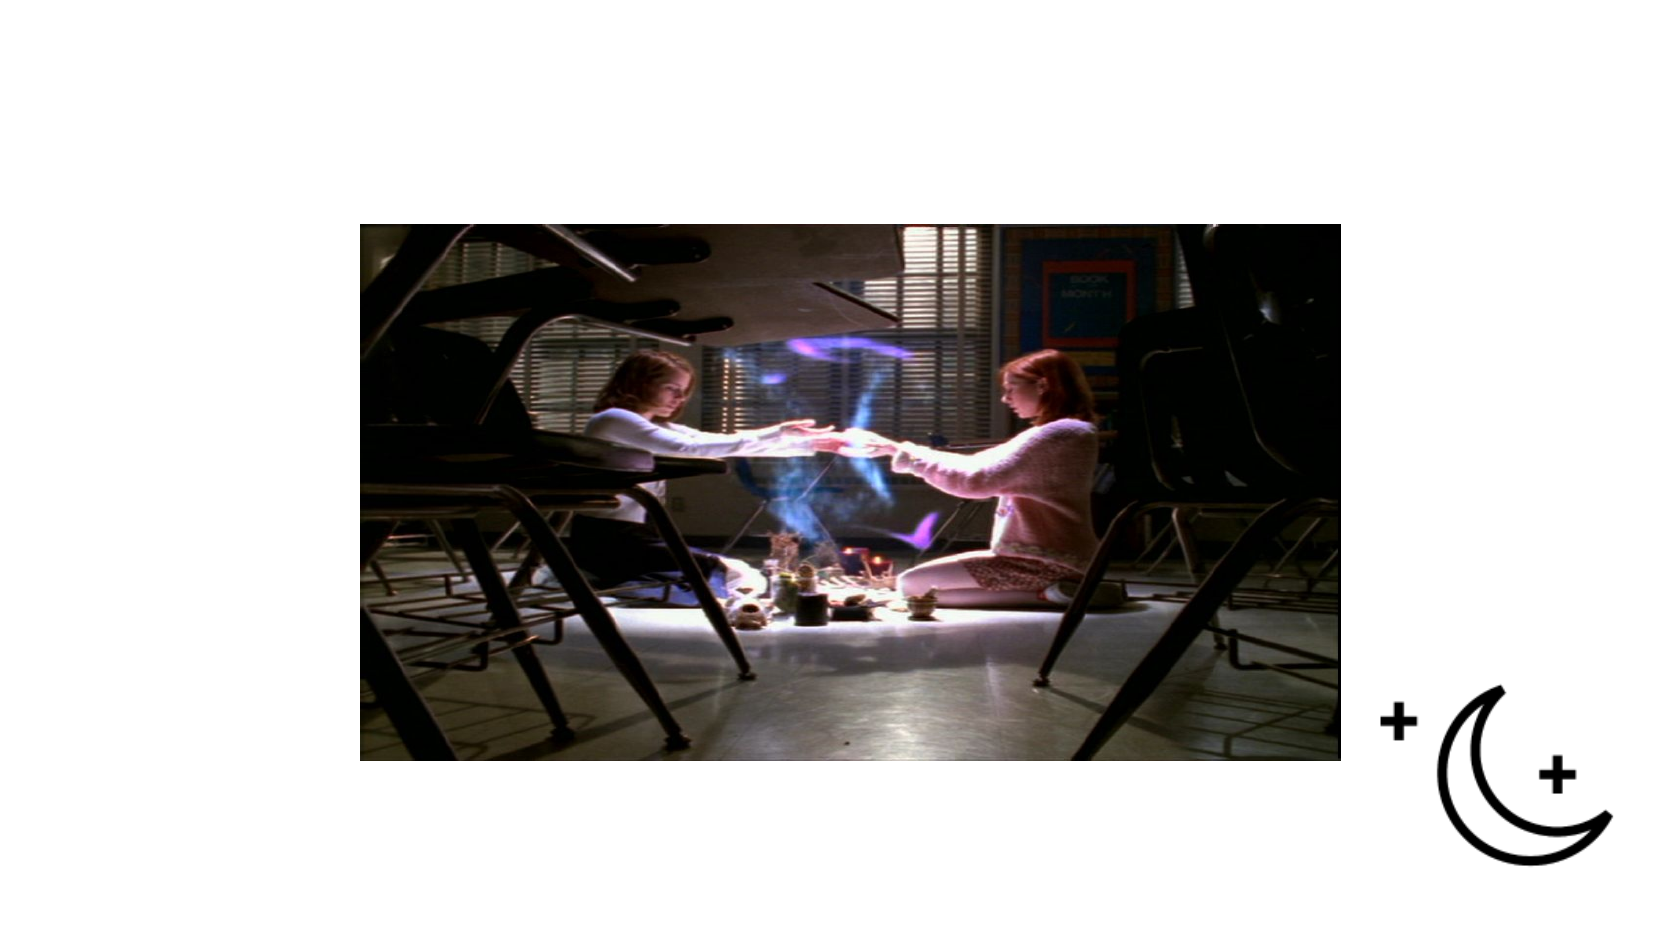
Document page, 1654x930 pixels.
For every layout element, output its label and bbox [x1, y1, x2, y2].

picture [360, 224, 1654, 930]
